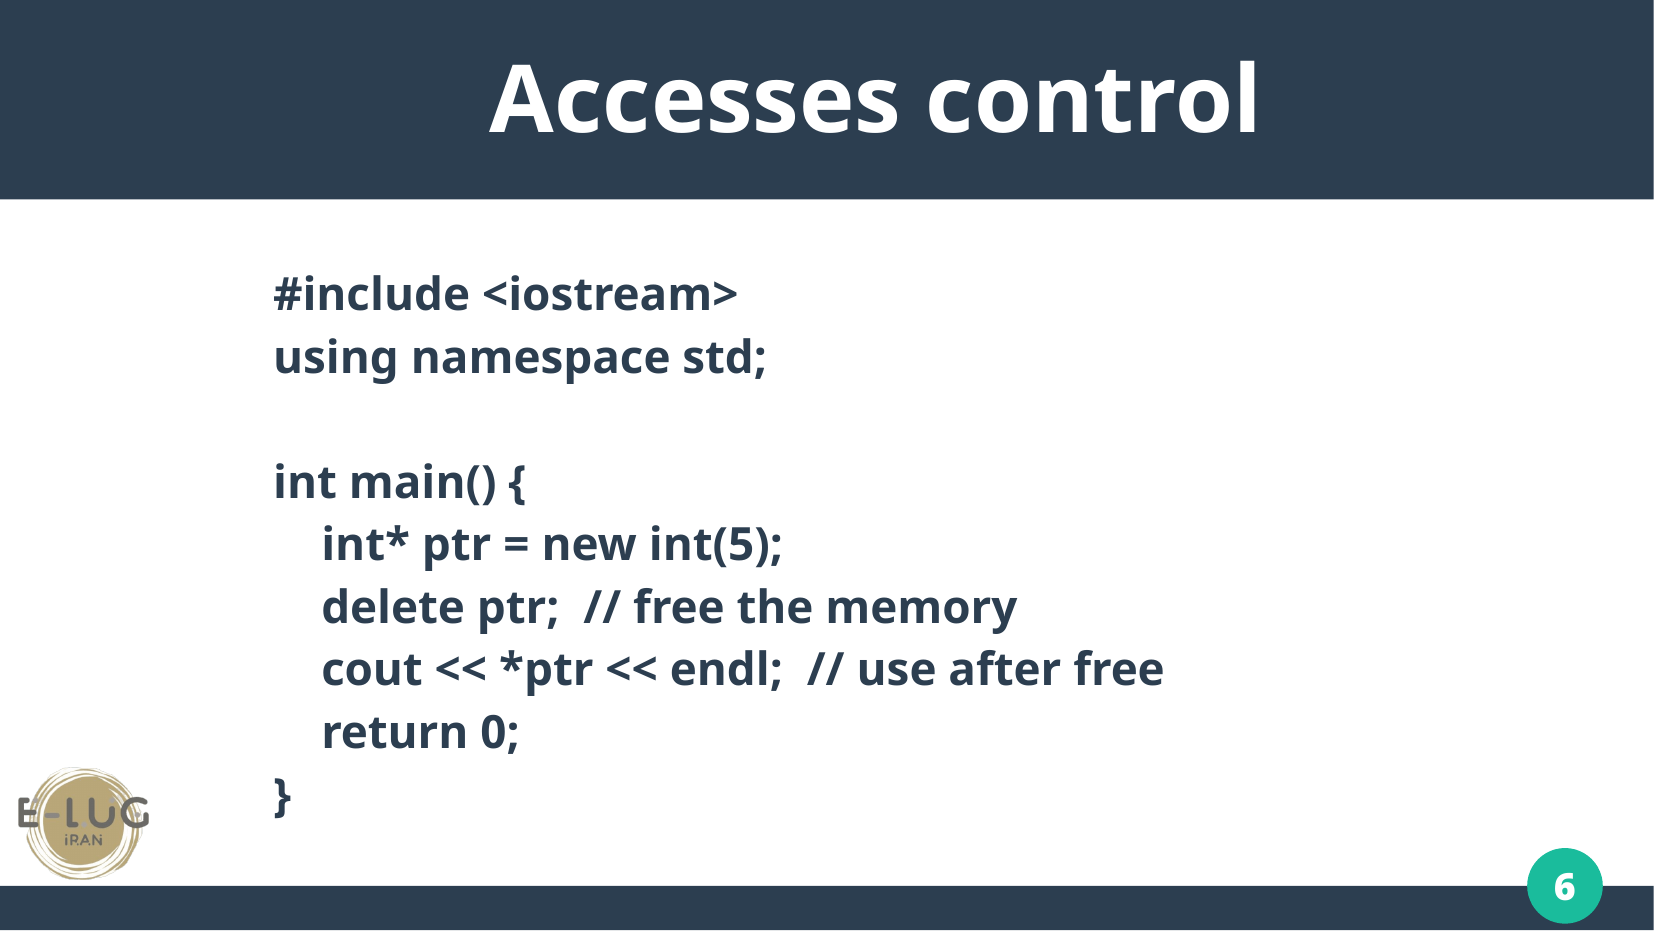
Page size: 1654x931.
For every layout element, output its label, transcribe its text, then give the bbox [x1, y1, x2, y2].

text_box #include <iostream> using namespace std; int main() { int* ptr = new int(5); delete ptr; // free the memory cout << *ptr << endl; // use after free return 0; } [258, 306, 1397, 781]
picture [0, 749, 168, 901]
title Accesses control [59, 37, 1595, 155]
